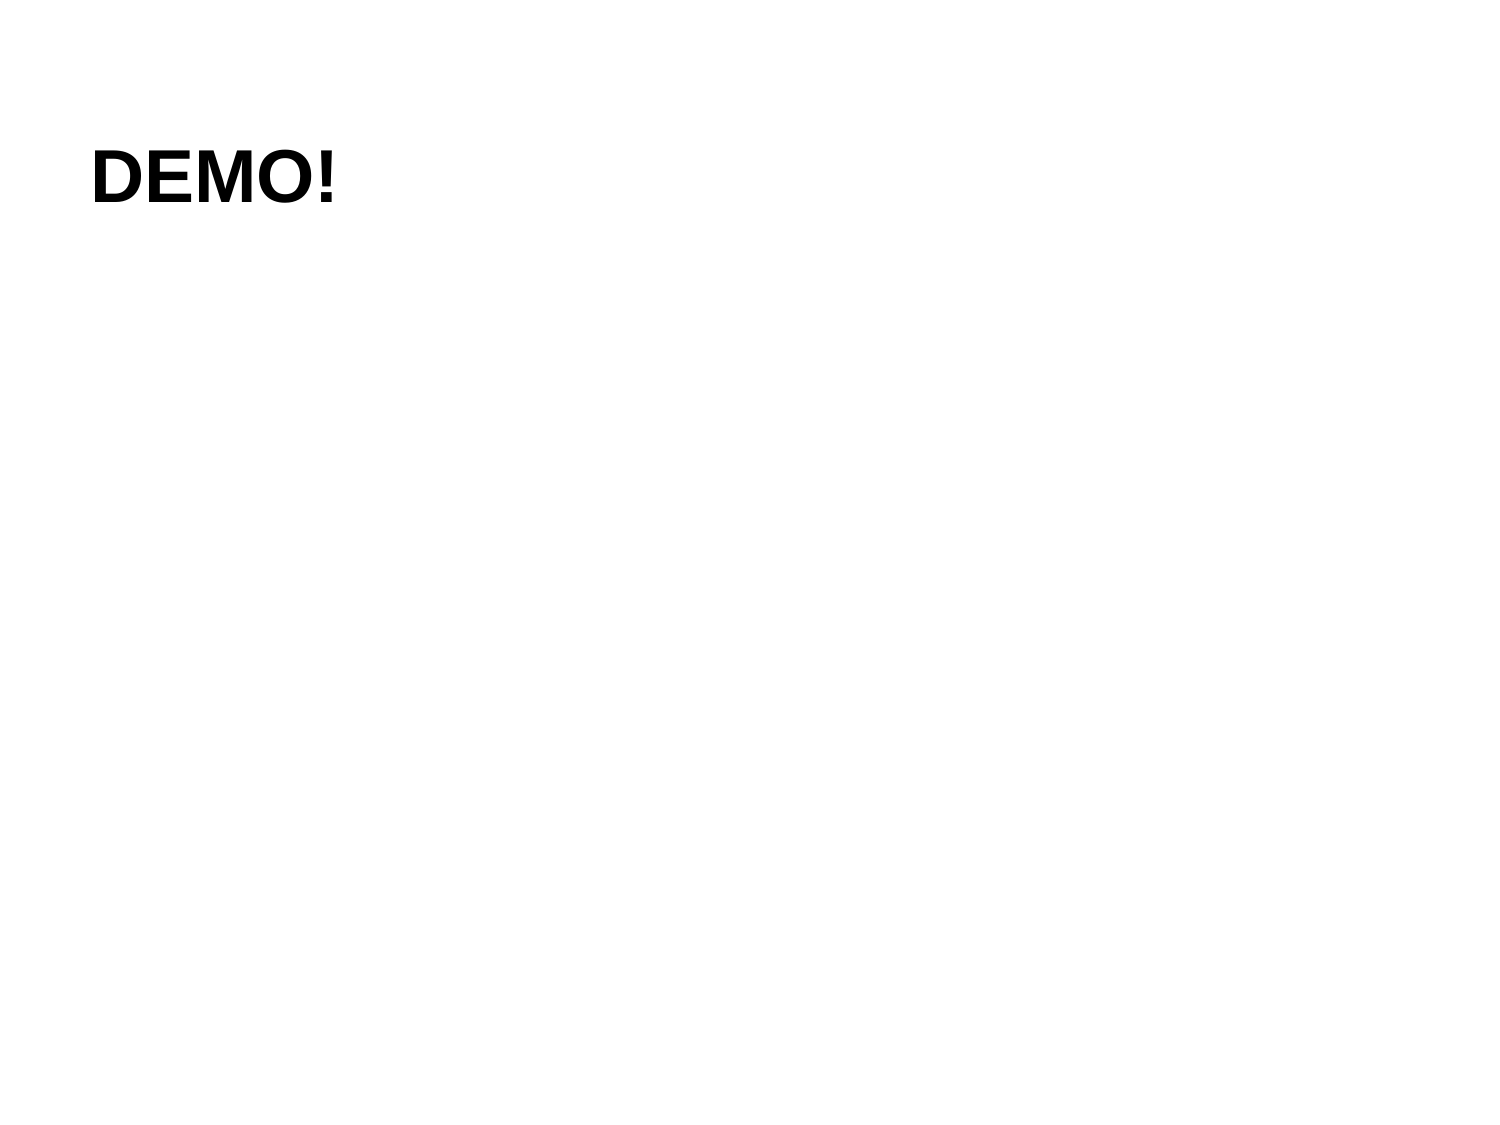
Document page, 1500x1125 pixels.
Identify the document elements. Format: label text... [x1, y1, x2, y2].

title DEMO! [75, 45, 1425, 233]
